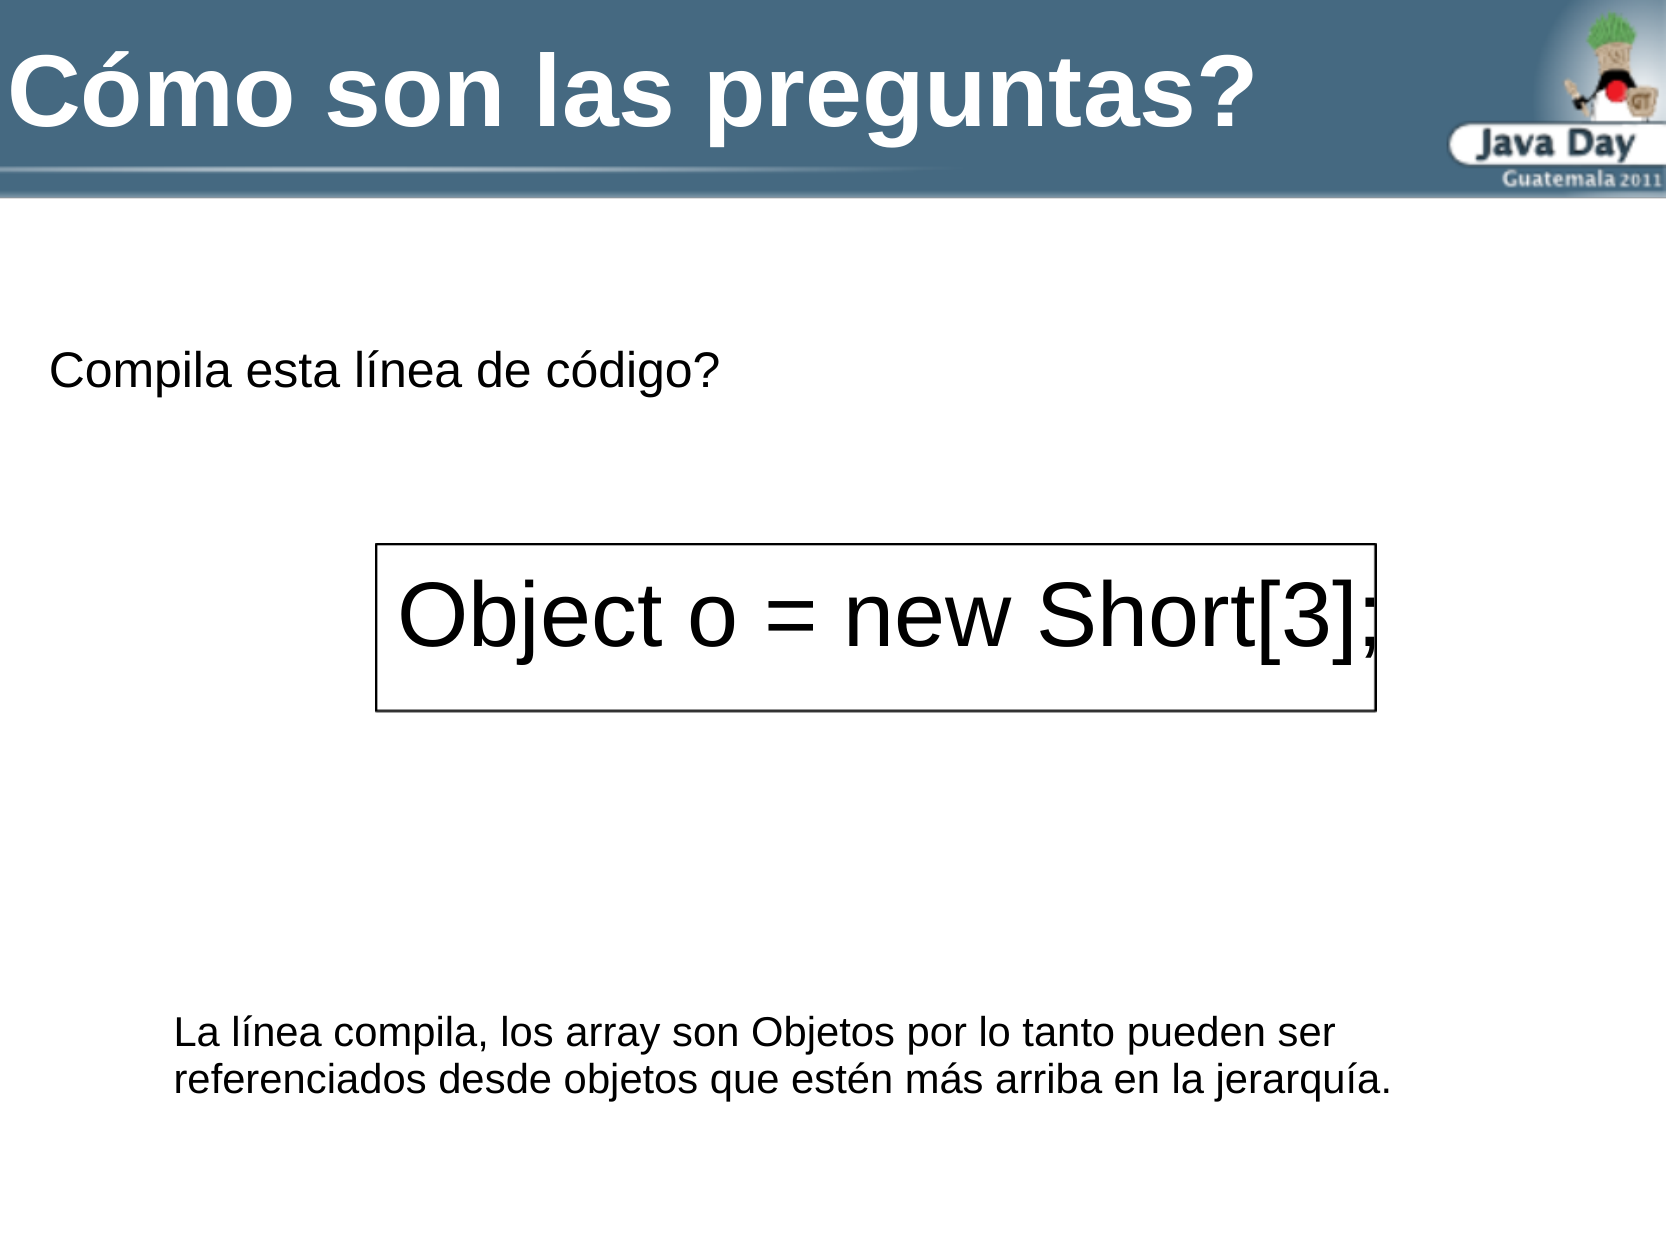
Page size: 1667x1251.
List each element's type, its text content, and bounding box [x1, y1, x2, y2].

picture [0, 0, 1666, 200]
picture [375, 543, 1377, 713]
text_box Object o = new Short[3]; [397, 562, 1538, 772]
text_box Compila esta línea de código? [48, 341, 1452, 399]
text_box La línea compila, los array son Objetos por lo tanto pueden ser referenciados desde objetos que estén más arriba en la jerarquía. [173, 1008, 1577, 1104]
text_box Cómo son las preguntas? [7, 33, 1502, 151]
